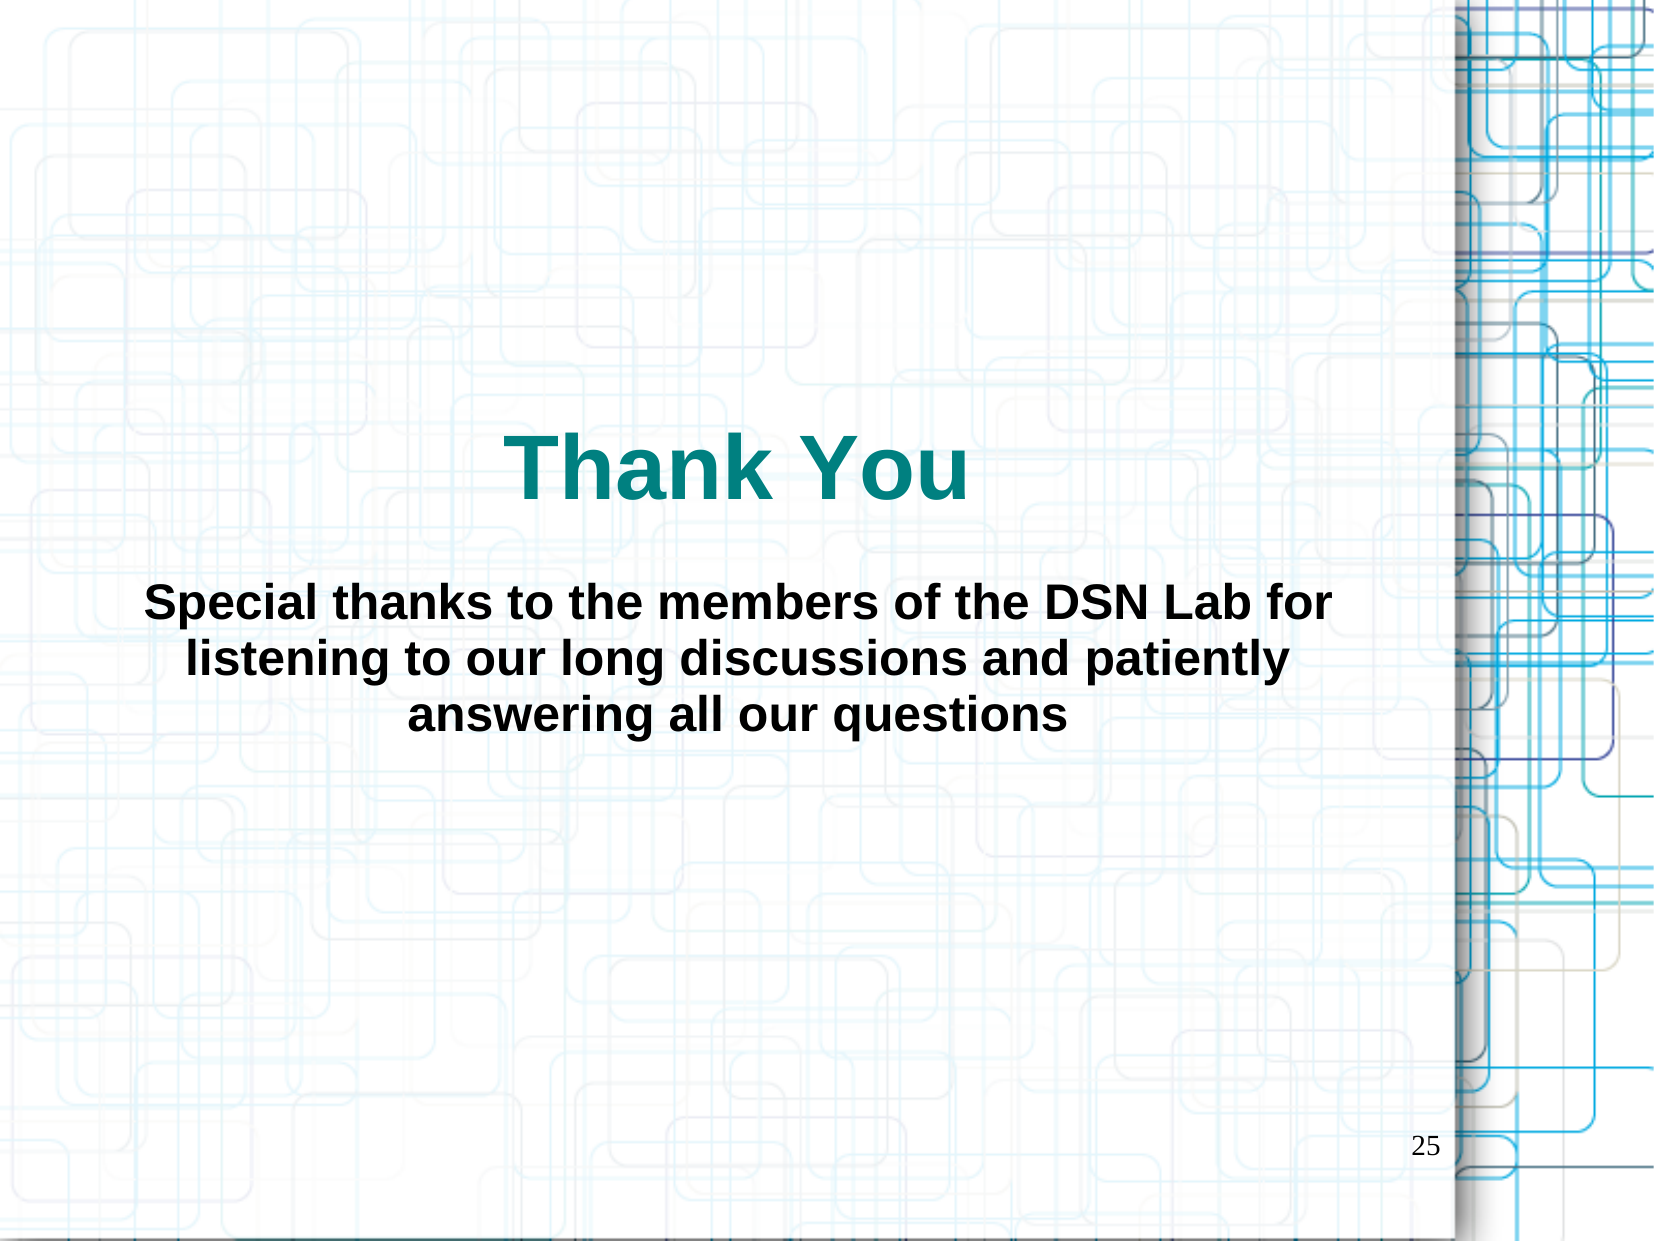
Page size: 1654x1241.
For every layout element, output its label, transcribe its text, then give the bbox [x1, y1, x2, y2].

picture [0, 0, 1654, 1241]
subtitle Thank You Special thanks to the members of the DSN Lab for listening to our long discussions and patiently answering all our questions [59, 49, 1418, 1109]
